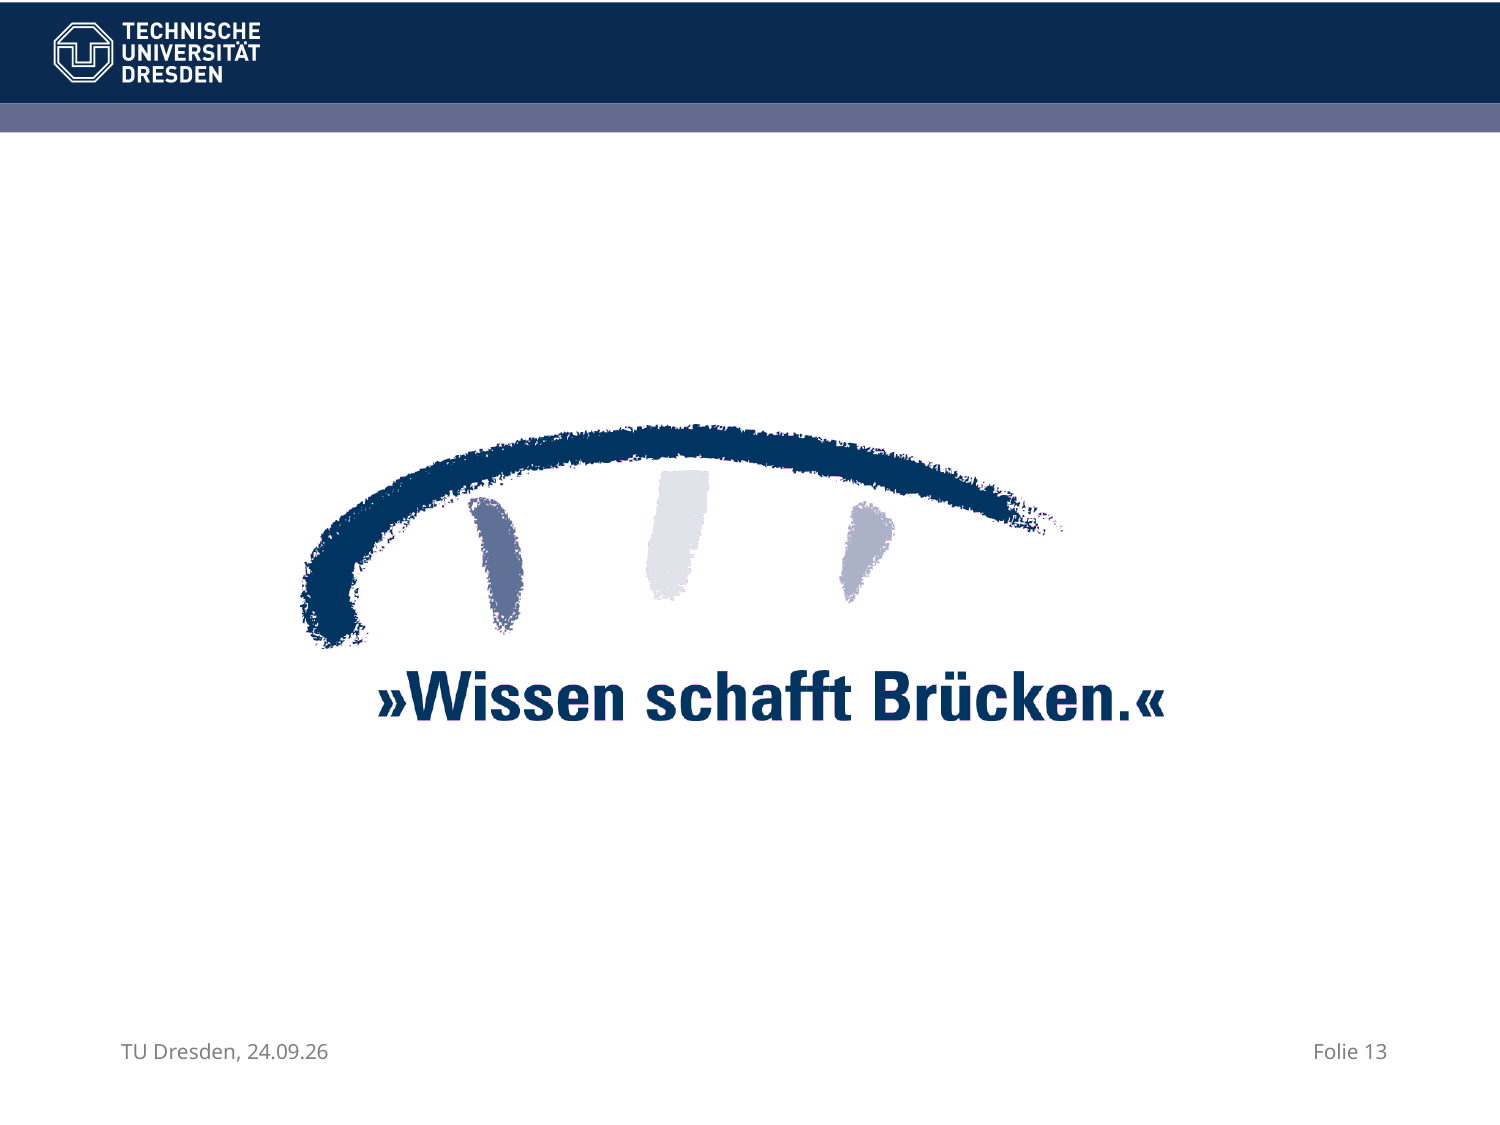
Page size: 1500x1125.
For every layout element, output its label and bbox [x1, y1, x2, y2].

picture [300, 424, 1164, 721]
picture [53, 22, 260, 83]
